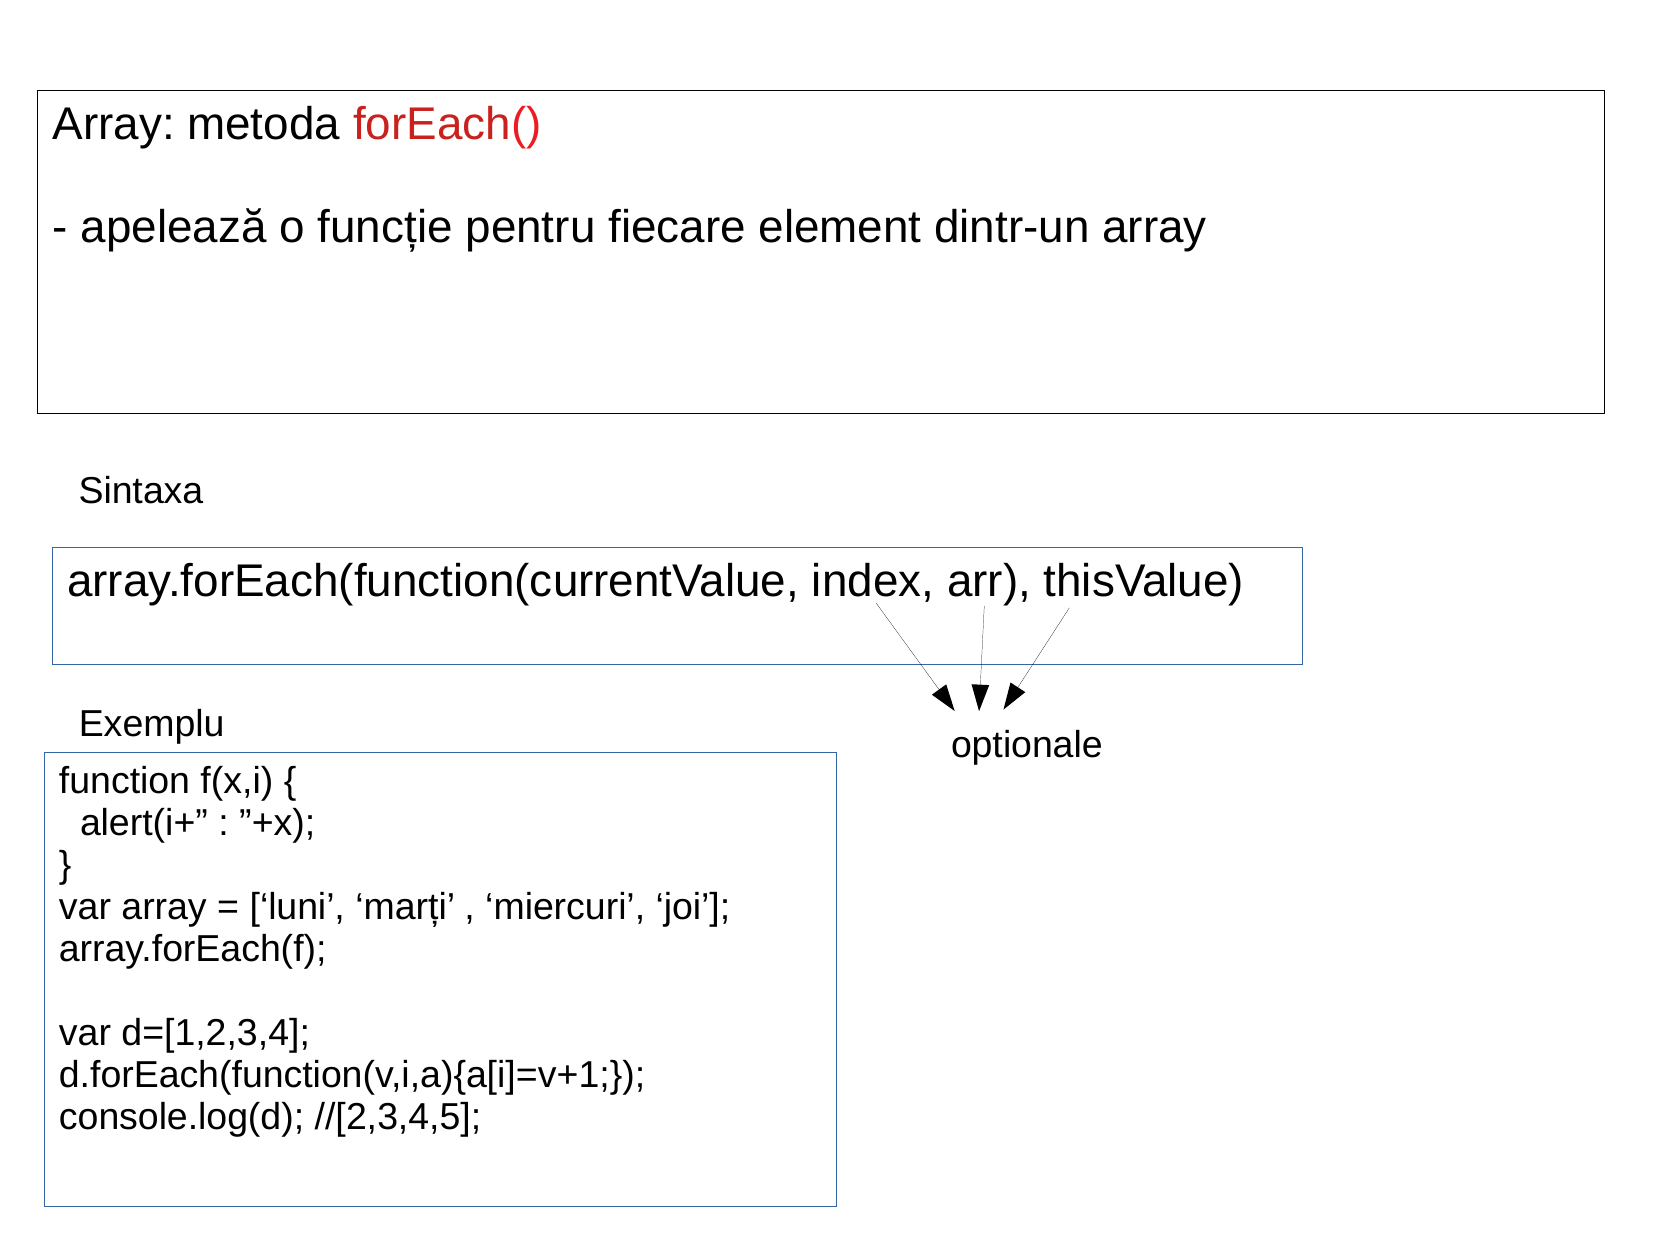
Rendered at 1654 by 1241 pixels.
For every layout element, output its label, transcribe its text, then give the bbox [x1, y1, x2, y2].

text_box function f(x,i) { alert(i+” : ”+x); } var array = [‘luni’, ‘marți’ , ‘miercuri’, ‘joi’]; array.forEach(f); var d=[1,2,3,4]; d.forEach(function(v,i,a){a[i]=v+1;}); console.log(d); //[2,3,4,5]; [44, 752, 837, 1207]
text_box Sintaxa [63, 462, 240, 562]
text_box optionale [936, 715, 1118, 773]
text_box Array: metoda forEach() - apelează o funcție pentru fiecare element dintr-un array [37, 90, 1605, 414]
text_box Exemplu [64, 694, 240, 752]
text_box array.forEach(function(currentValue, index, arr), thisValue) [52, 547, 1303, 665]
